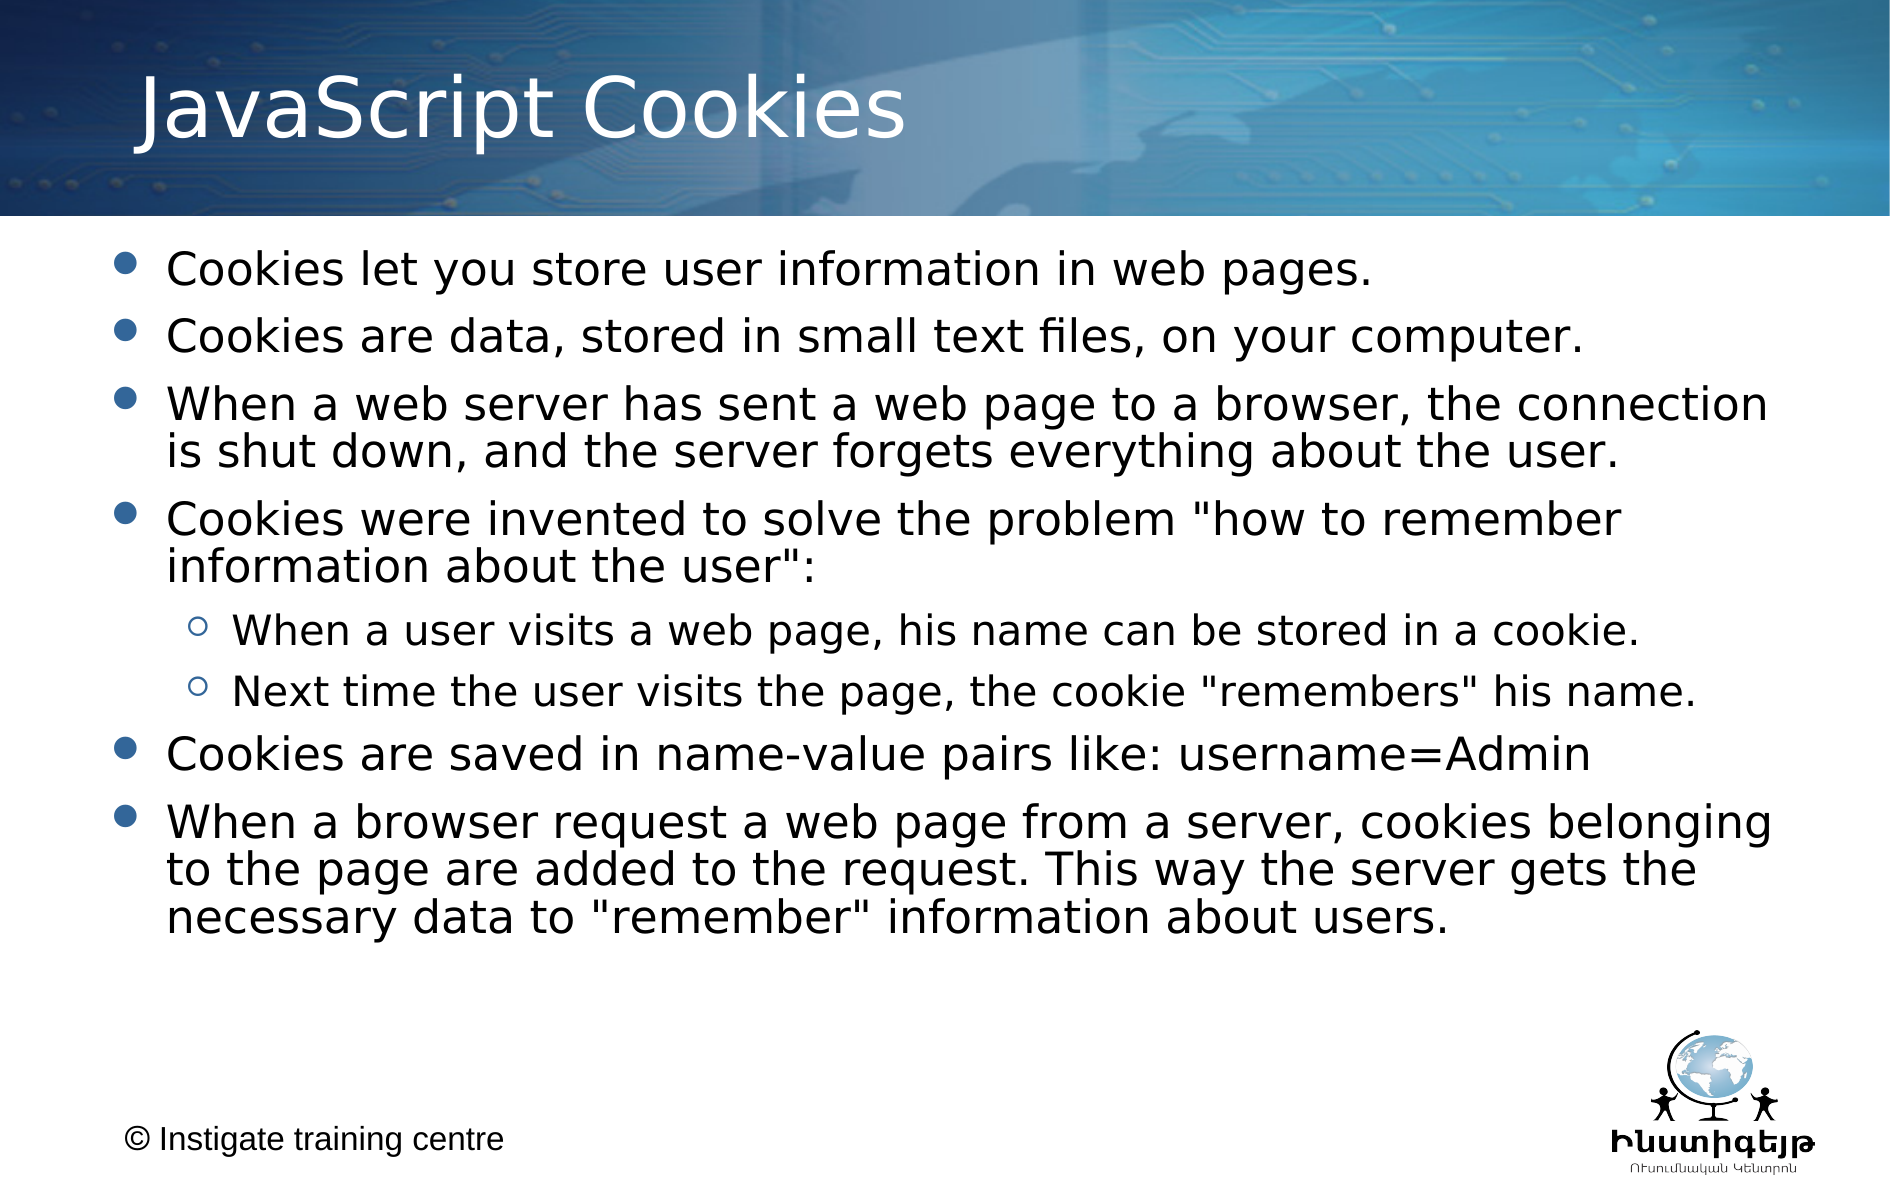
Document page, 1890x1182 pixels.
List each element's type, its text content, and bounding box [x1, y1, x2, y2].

picture [0, 0, 1890, 216]
list Cookies let you store user information in web pages. Cookies are data, stored in small text files, on your computer. When a web server has sent a web page to a browser, the connection is shut down, and the server forgets everything about the user. Cookies were invented to solve the problem "how to remember information about the user": When a user visits a web page, his name can be stored in a cookie. Next time the user visits the page, the cookie "remembers" his name. Cookies are saved in name-value pairs like: username=Admin When a browser request a web page from a server, cookies belonging to the page are added to the request. This way the server gets the necessary data to "remember" information about users. [110, 247, 1801, 274]
picture [1612, 1030, 1815, 1175]
text_box JavaScript Cookies [138, 82, 1801, 87]
